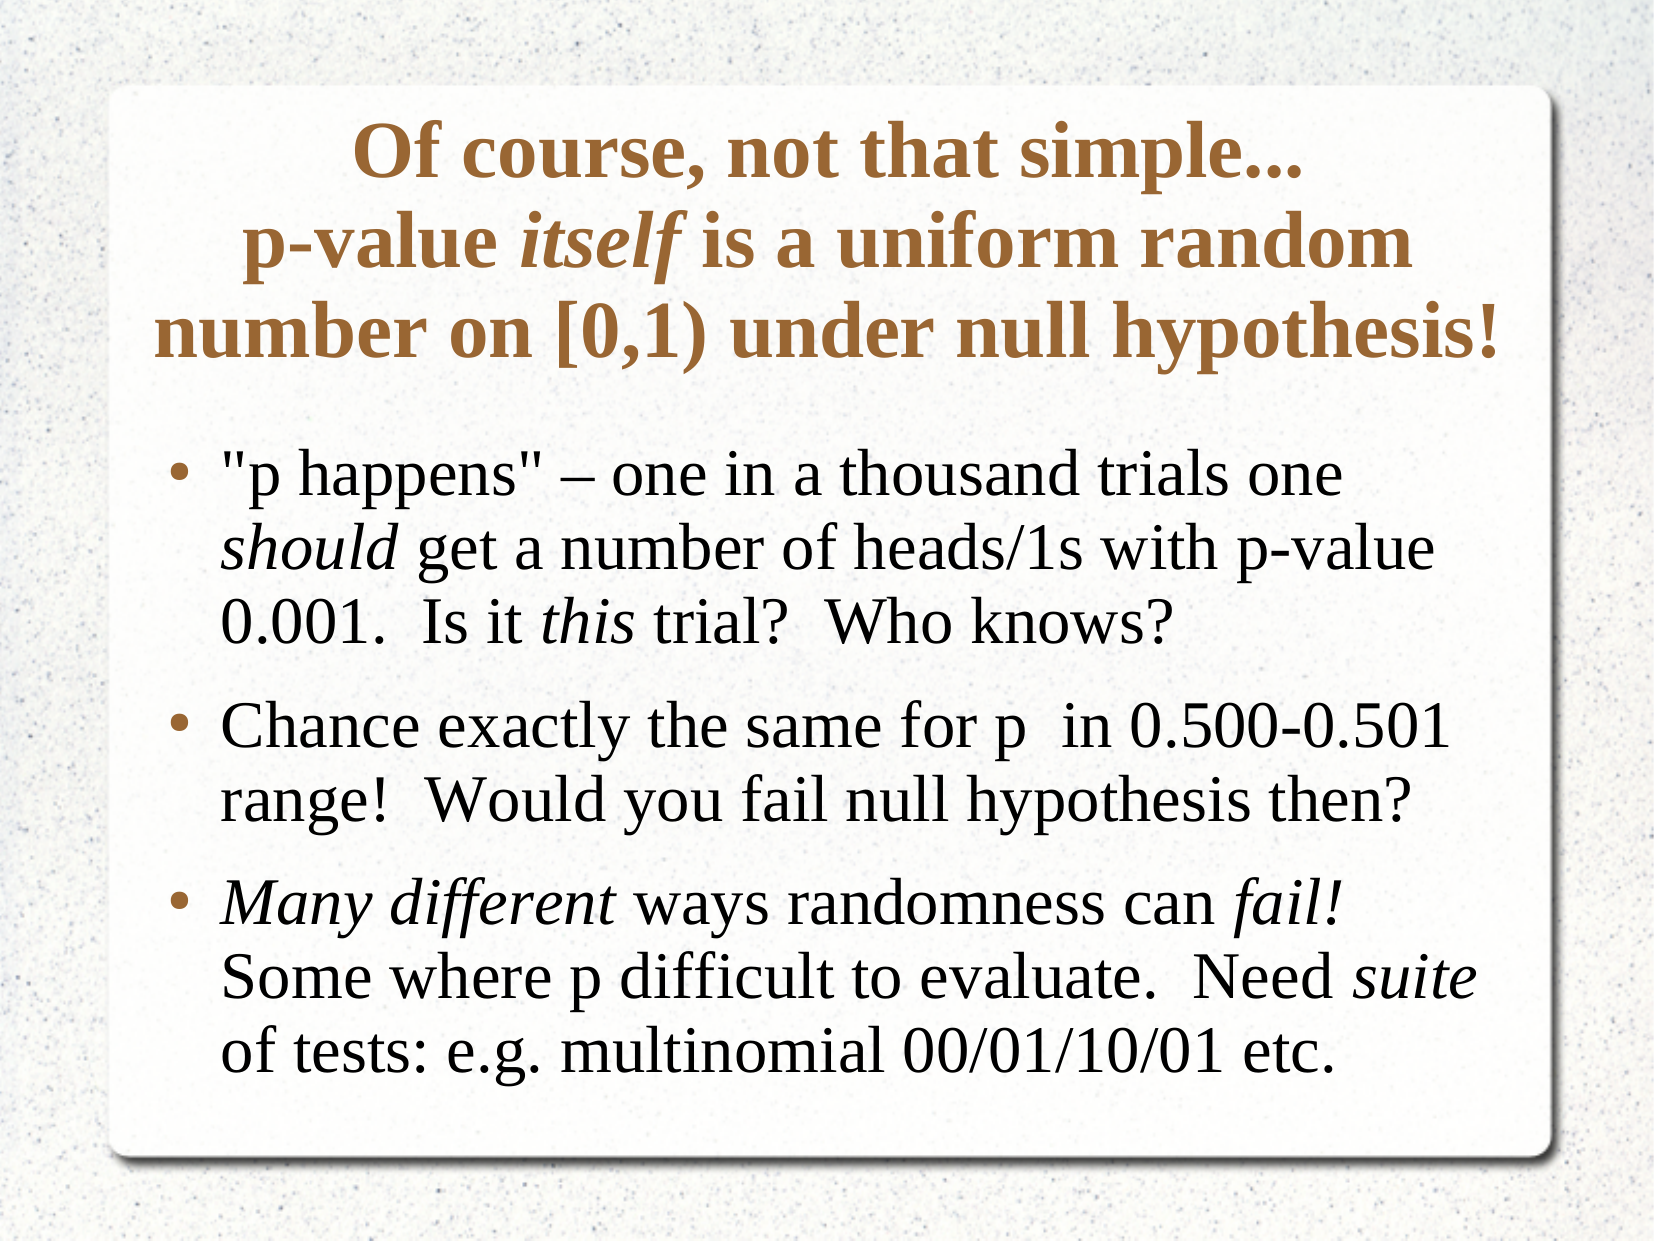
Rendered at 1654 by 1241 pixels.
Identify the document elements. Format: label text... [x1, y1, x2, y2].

list "p happens" – one in a thousand trials one should get a number of heads/1s with p-value 0.001. Is it this trial? Who knows? Chance exactly the same for p in 0.500-0.501 range! Would you fail null hypothesis then? Many different ways randomness can fail! Some where p difficult to evaluate. Need suite of tests: e.g. multinomial 00/01/10/01 etc. [150, 435, 1509, 1088]
picture [0, 0, 1654, 1241]
title Of course, not that simple... p-value itself is a uniform random number on [0,1) under null hypothesis! [120, 105, 1538, 376]
